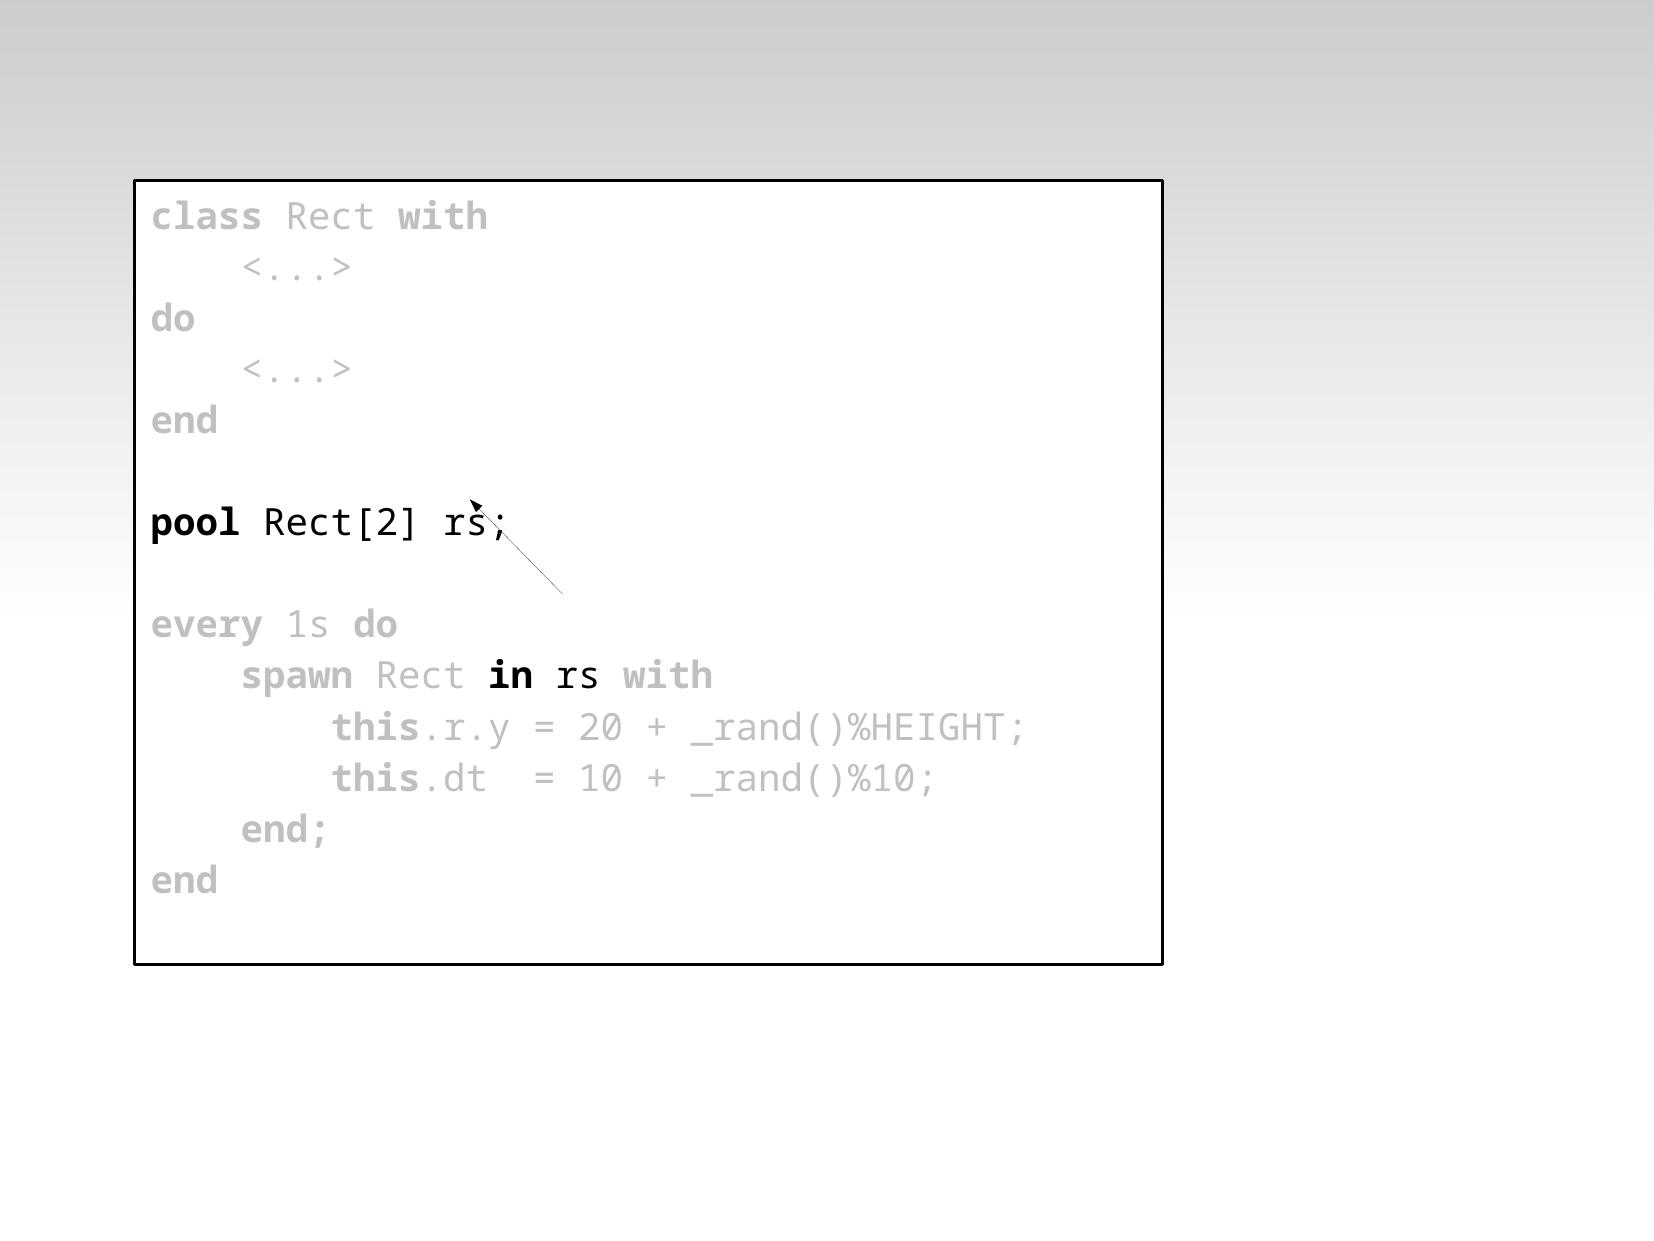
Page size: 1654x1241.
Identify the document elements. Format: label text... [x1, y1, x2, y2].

text_box class Rect with <...> do <...> end pool Rect[2] rs; every 1s do spawn Rect in rs with this.r.y = 20 + _rand()%HEIGHT; this.dt = 10 + _rand()%10; end; end [134, 180, 1163, 868]
